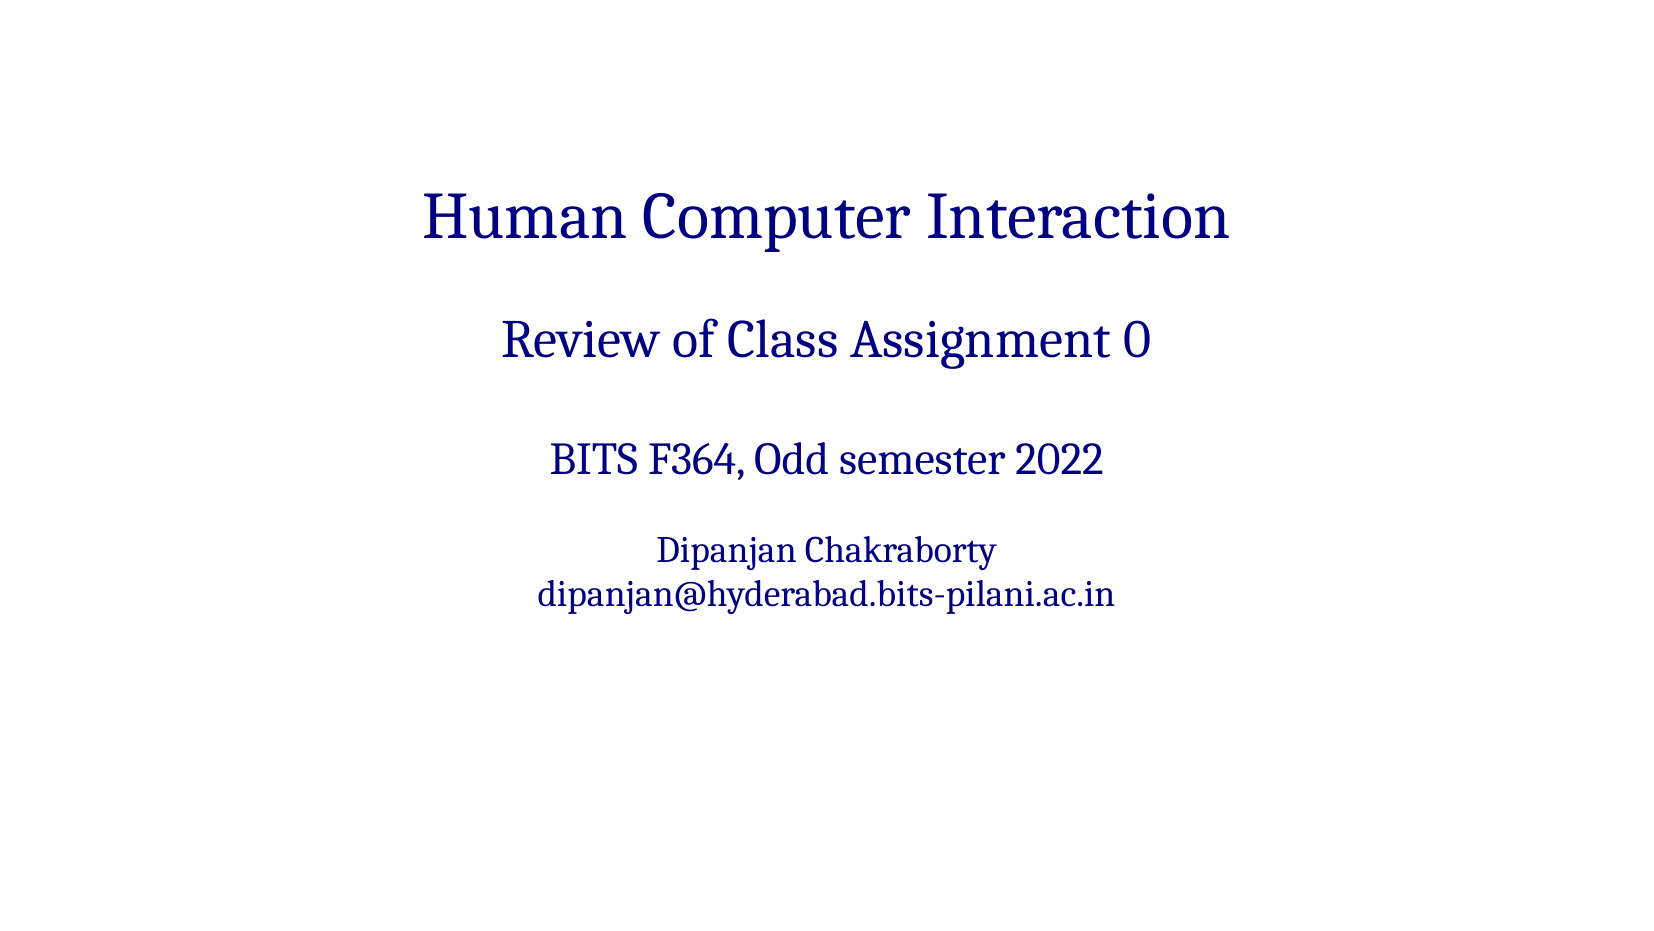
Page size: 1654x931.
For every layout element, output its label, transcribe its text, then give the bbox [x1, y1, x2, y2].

subtitle Human Computer Interaction Review of Class Assignment 0 BITS F364, Odd semester 2022 Dipanjan Chakraborty dipanjan@hyderabad.bits-pilani.ac.in [82, 37, 1571, 757]
